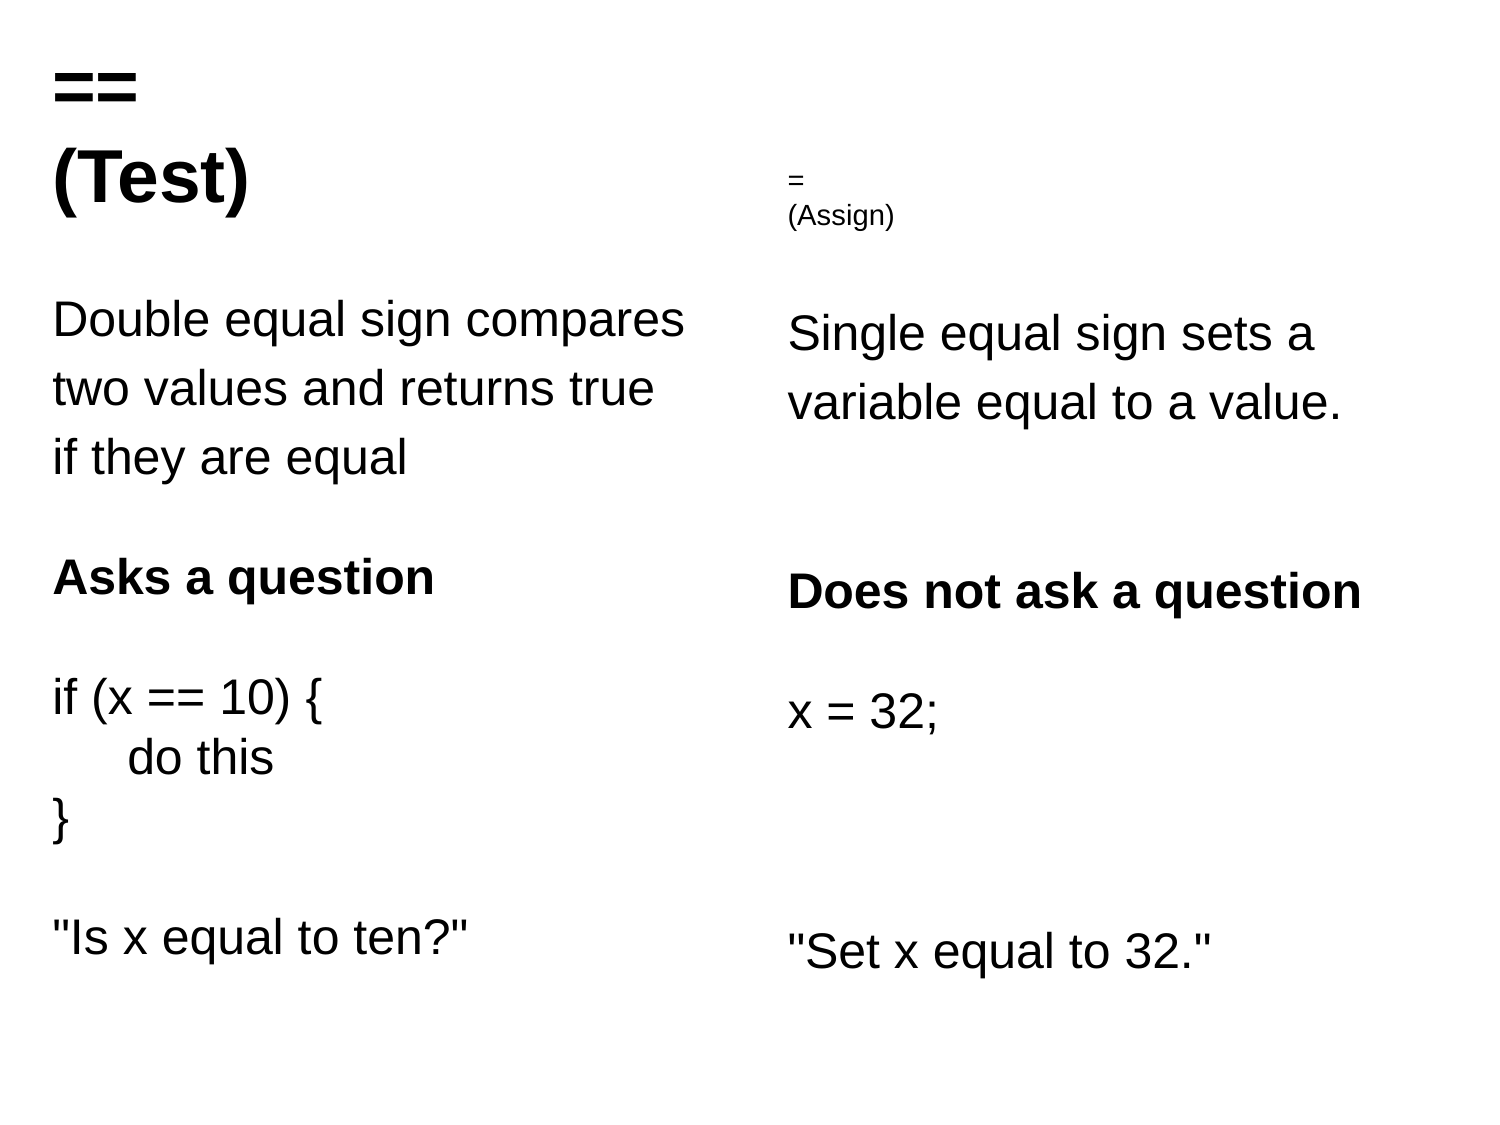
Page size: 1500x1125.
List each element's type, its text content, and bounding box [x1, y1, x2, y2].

text_box = (Assign) [772, 58, 1150, 247]
text_box == (Test) [37, 45, 438, 233]
text_box Single equal sign sets a variable equal to a value. Does not ask a question x = 32; "Set x equal to 32." [772, 276, 1459, 1091]
text_box Double equal sign compares two values and returns true if they are equal Asks a question if (x == 10) { do this } "Is x equal to ten?" [37, 262, 723, 1078]
